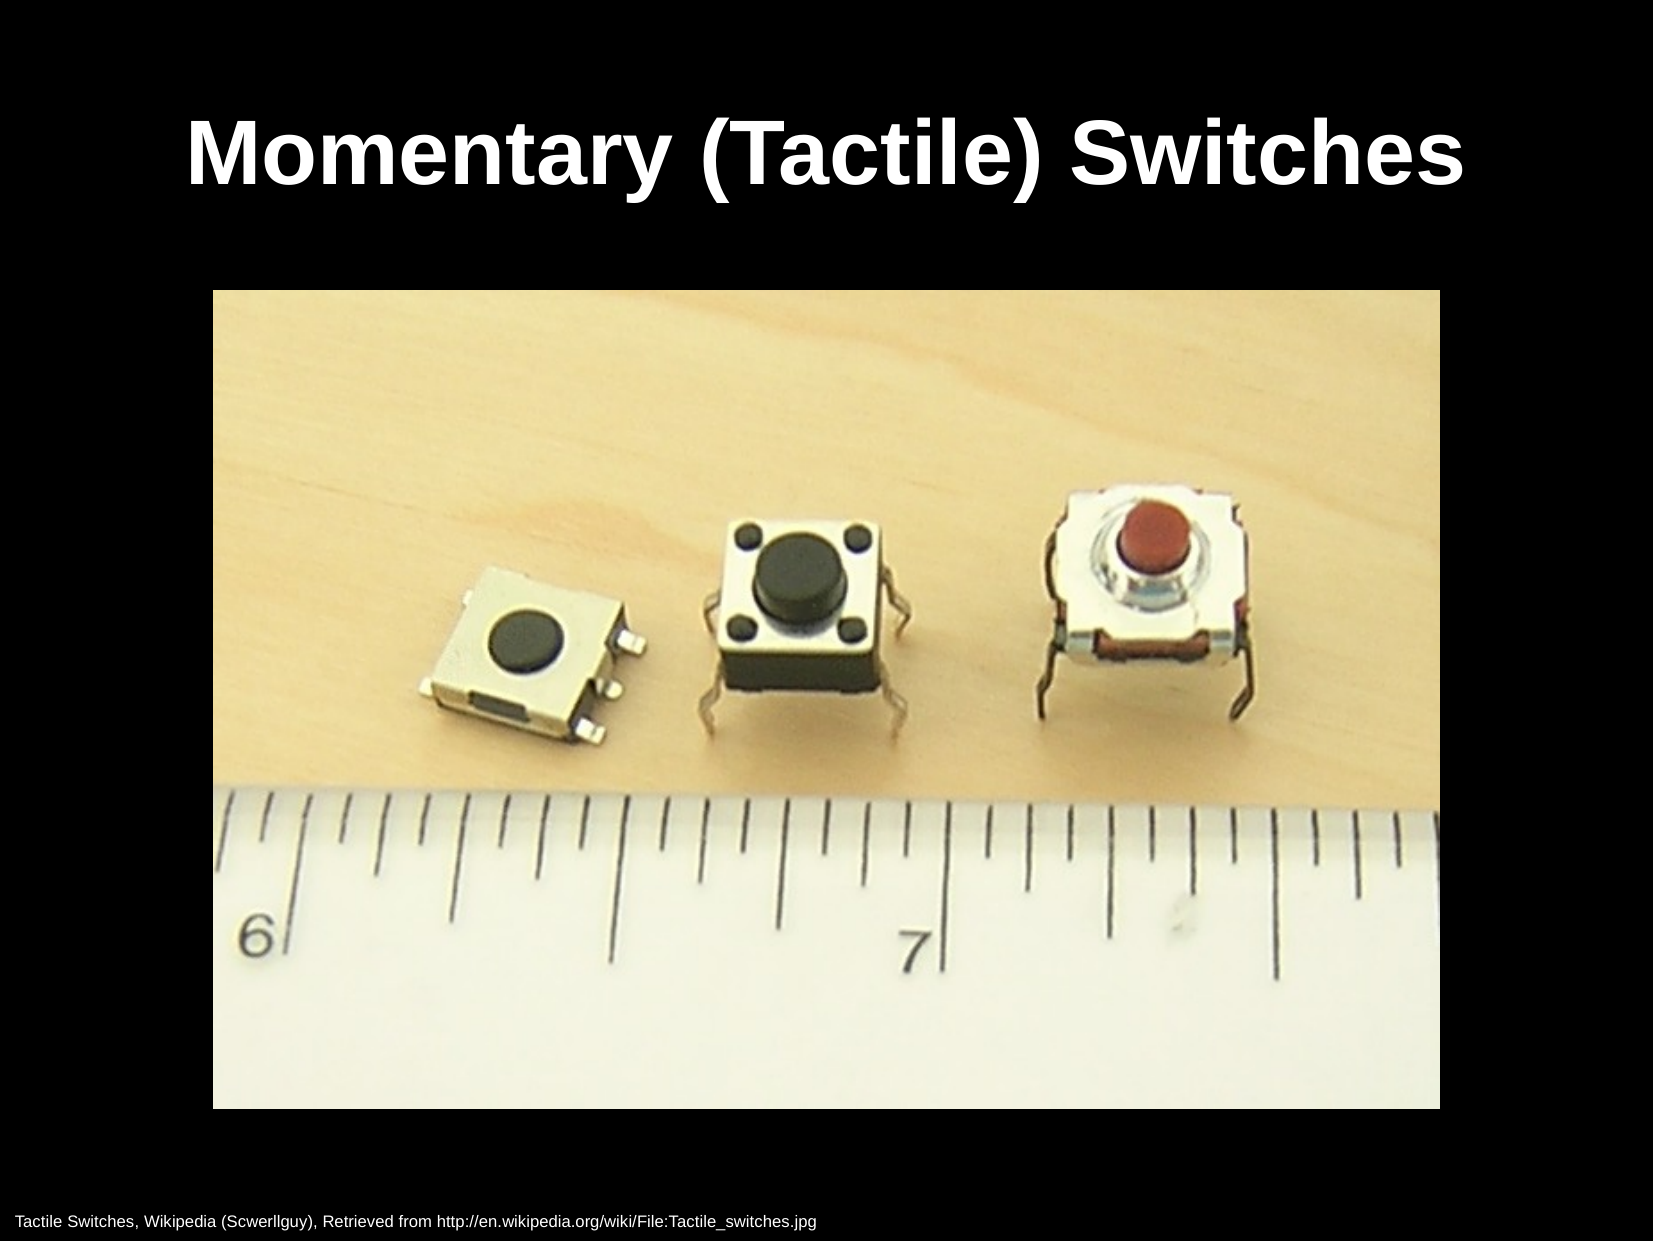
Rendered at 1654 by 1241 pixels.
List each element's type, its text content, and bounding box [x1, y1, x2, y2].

title Momentary (Tactile) Switches [82, 49, 1571, 257]
text_box Tactile Switches, Wikipedia (Scwerllguy), Retrieved from http://en.wikipedia.org/wiki/File:Tactile_switches.jpg [0, 1205, 827, 1239]
picture [213, 290, 1440, 1109]
